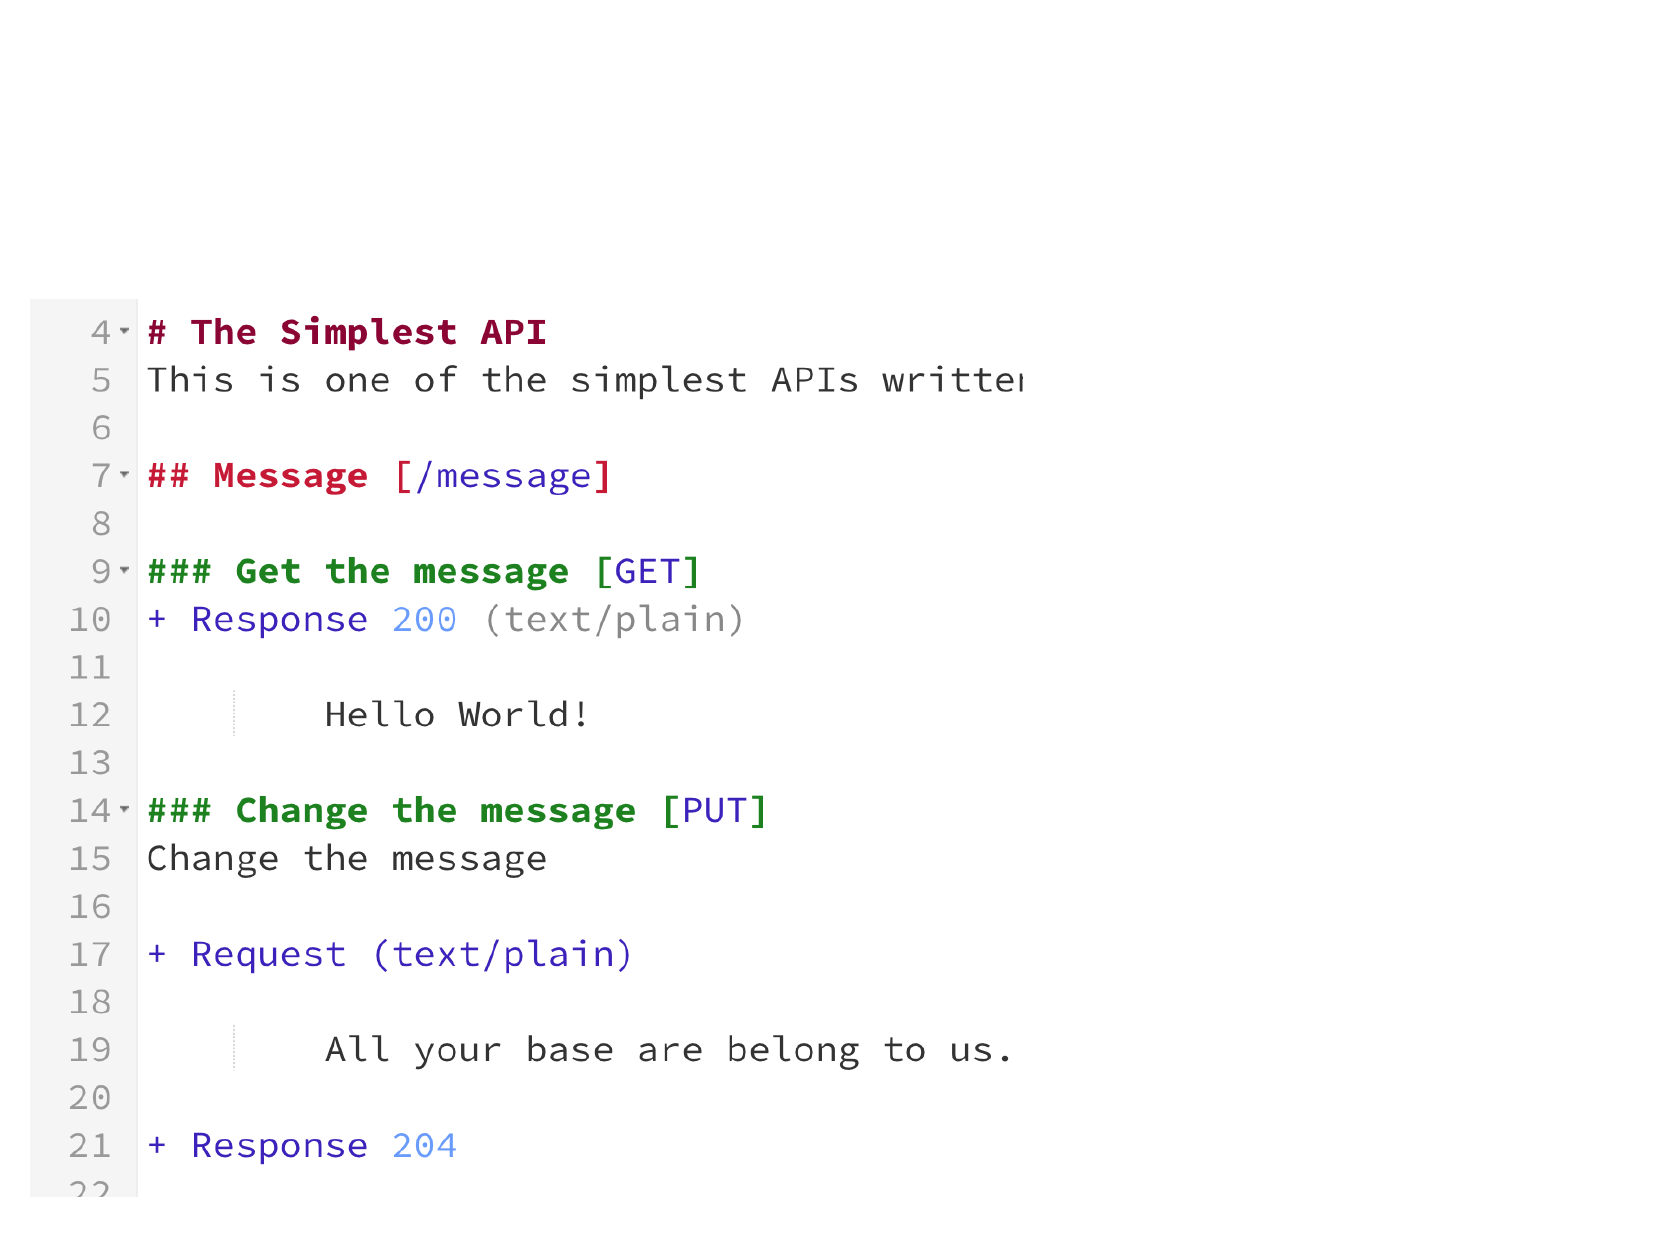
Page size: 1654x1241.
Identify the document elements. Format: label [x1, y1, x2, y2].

picture [30, 299, 1023, 1197]
